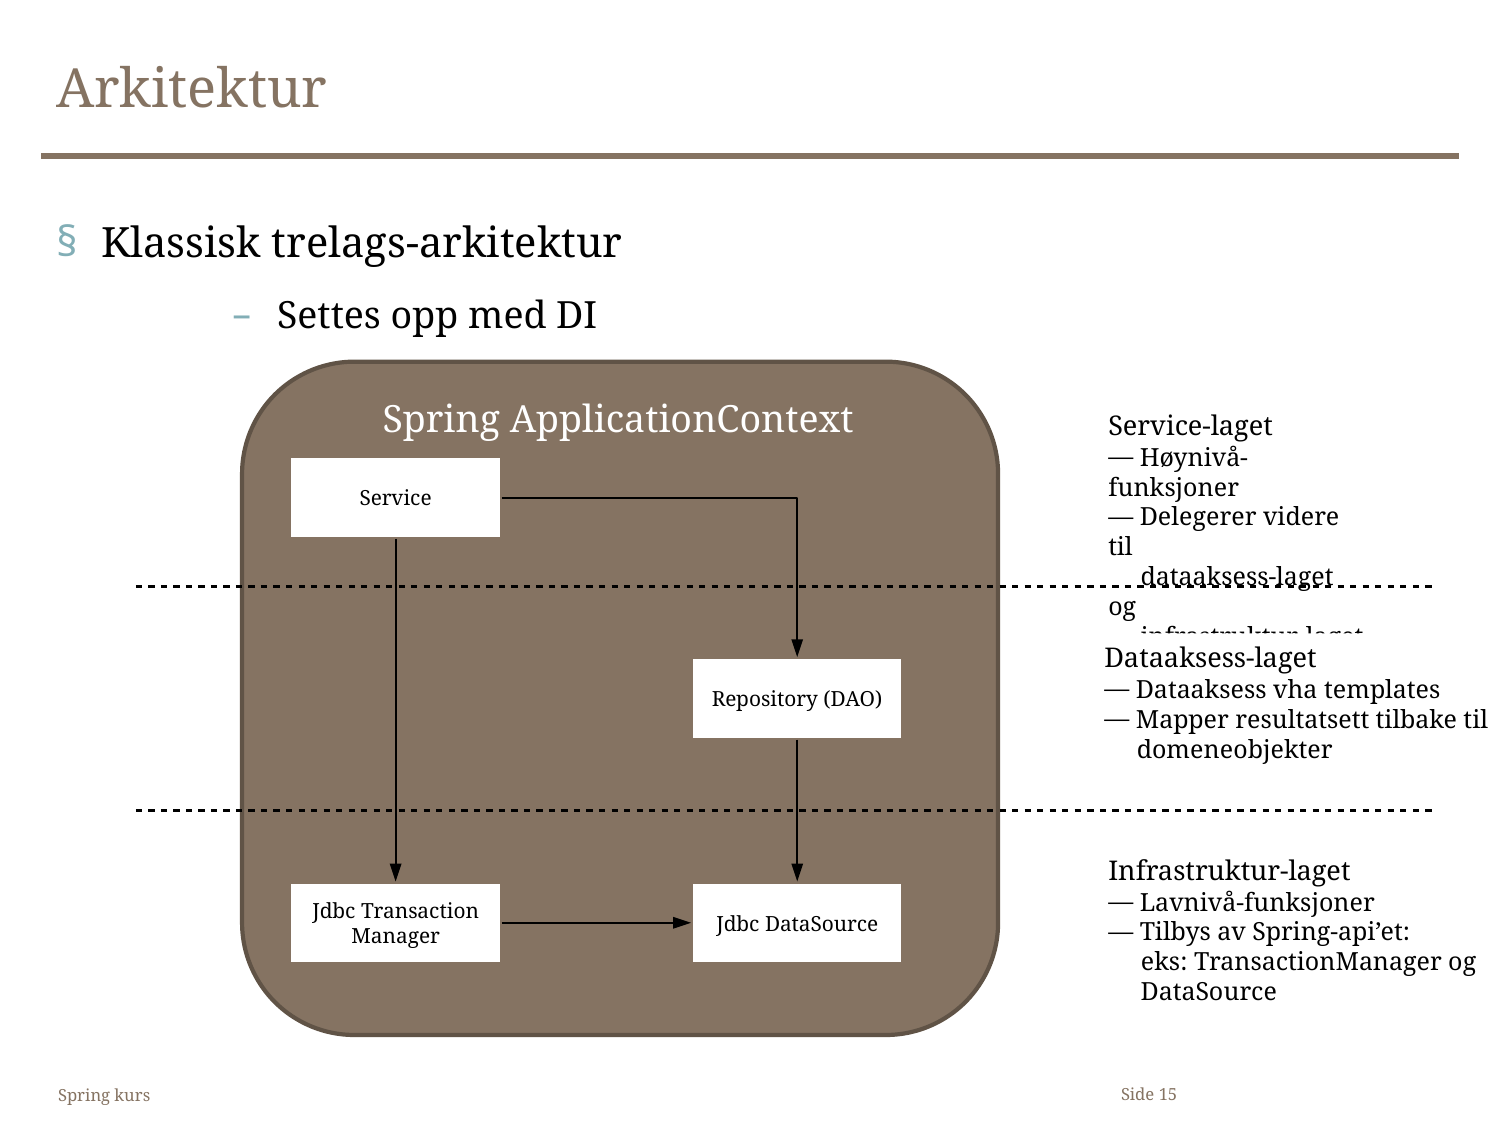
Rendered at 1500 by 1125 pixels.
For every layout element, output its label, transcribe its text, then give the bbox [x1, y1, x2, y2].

text_box Side <number> [1105, 1065, 1457, 1125]
text_box Repository (DAO) [691, 657, 904, 740]
title Arkitektur [40, 27, 1459, 146]
list Klassisk trelags-arkitektur Settes opp med DI [41, 208, 1455, 1005]
text_box Jdbc DataSource [691, 881, 904, 964]
text_box Dataaksess-laget Dataaksess vha templates Mapper resultatsett tilbake til domeneobjekter [1089, 633, 1481, 771]
text_box Service [289, 456, 502, 539]
text_box Infrastruktur-laget Lavnivå-funksjoner Tilbys av Spring-api’et: eks: TransactionManager og DataSource [1093, 846, 1473, 1044]
text_box Service-laget Høynivå-funksjoner Delegerer videre til dataaksess-laget og infrastruktur-laget [1093, 401, 1381, 599]
text_box Jdbc Transaction Manager [289, 881, 502, 964]
text_box Spring kurs [43, 1065, 751, 1125]
text_box Spring ApplicationContext [242, 361, 999, 1036]
